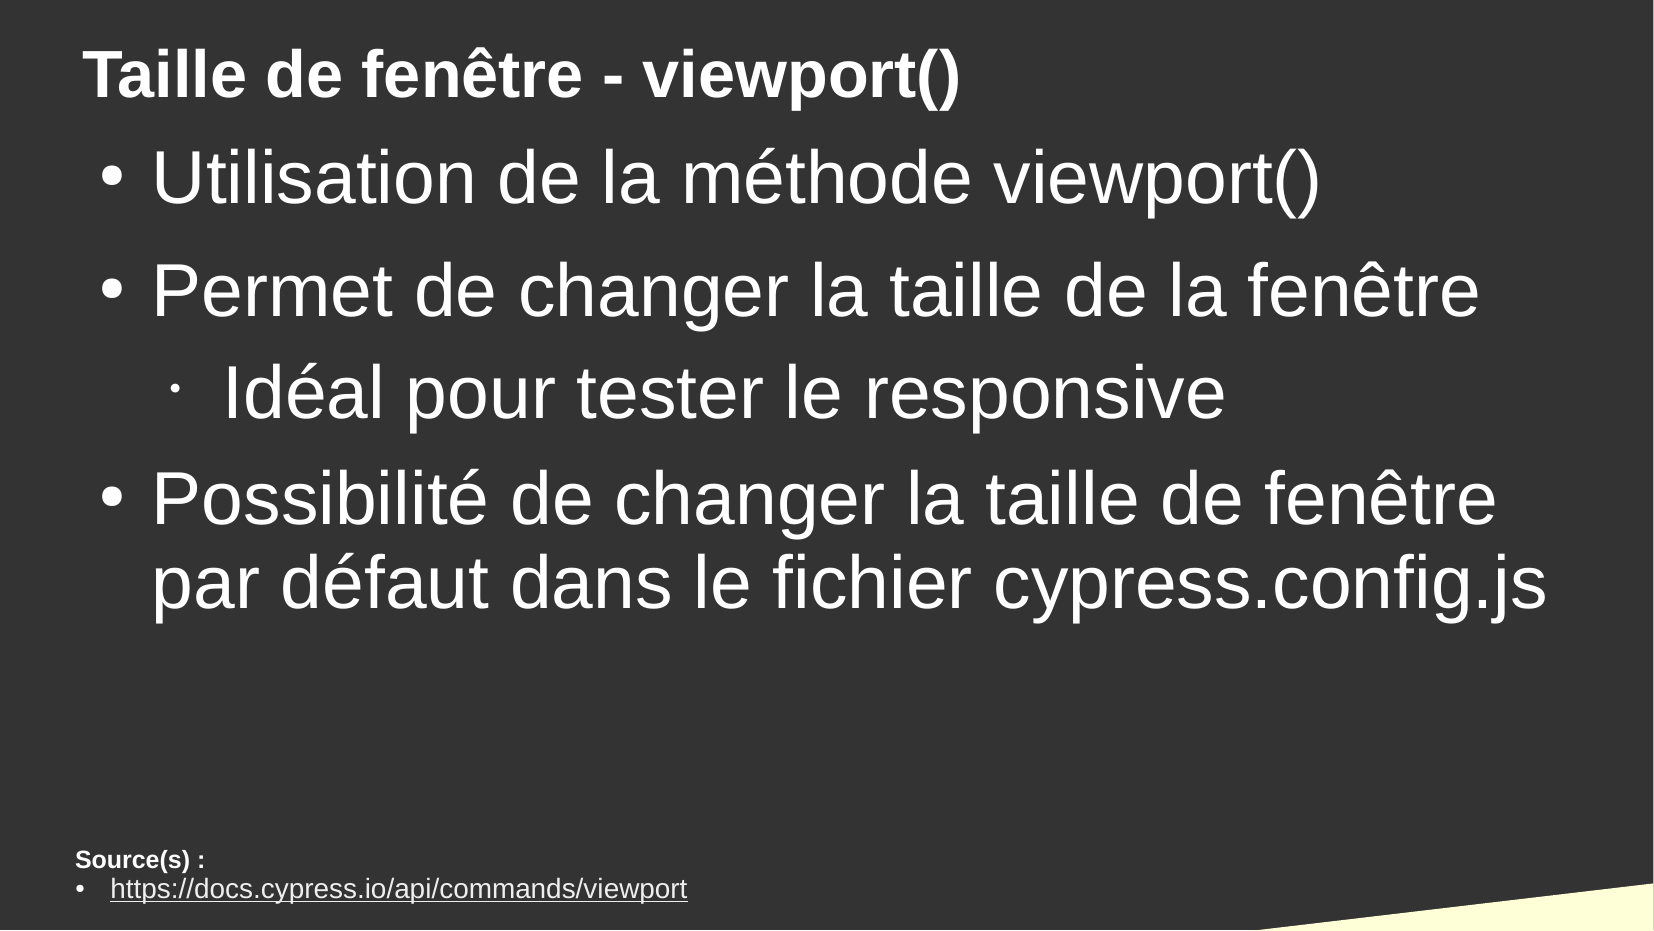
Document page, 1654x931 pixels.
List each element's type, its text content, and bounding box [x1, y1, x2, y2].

list Utilisation de la méthode viewport() Permet de changer la taille de la fenêtre Idéal pour tester le responsive Possibilité de changer la taille de fenêtre par défaut dans le fichier cypress.config.js [80, 135, 1619, 721]
text_box [1249, 883, 1654, 931]
text_box Source(s) : https://docs.cypress.io/api/commands/viewport [60, 826, 1546, 913]
title Taille de fenêtre - viewport() [82, 37, 1571, 112]
